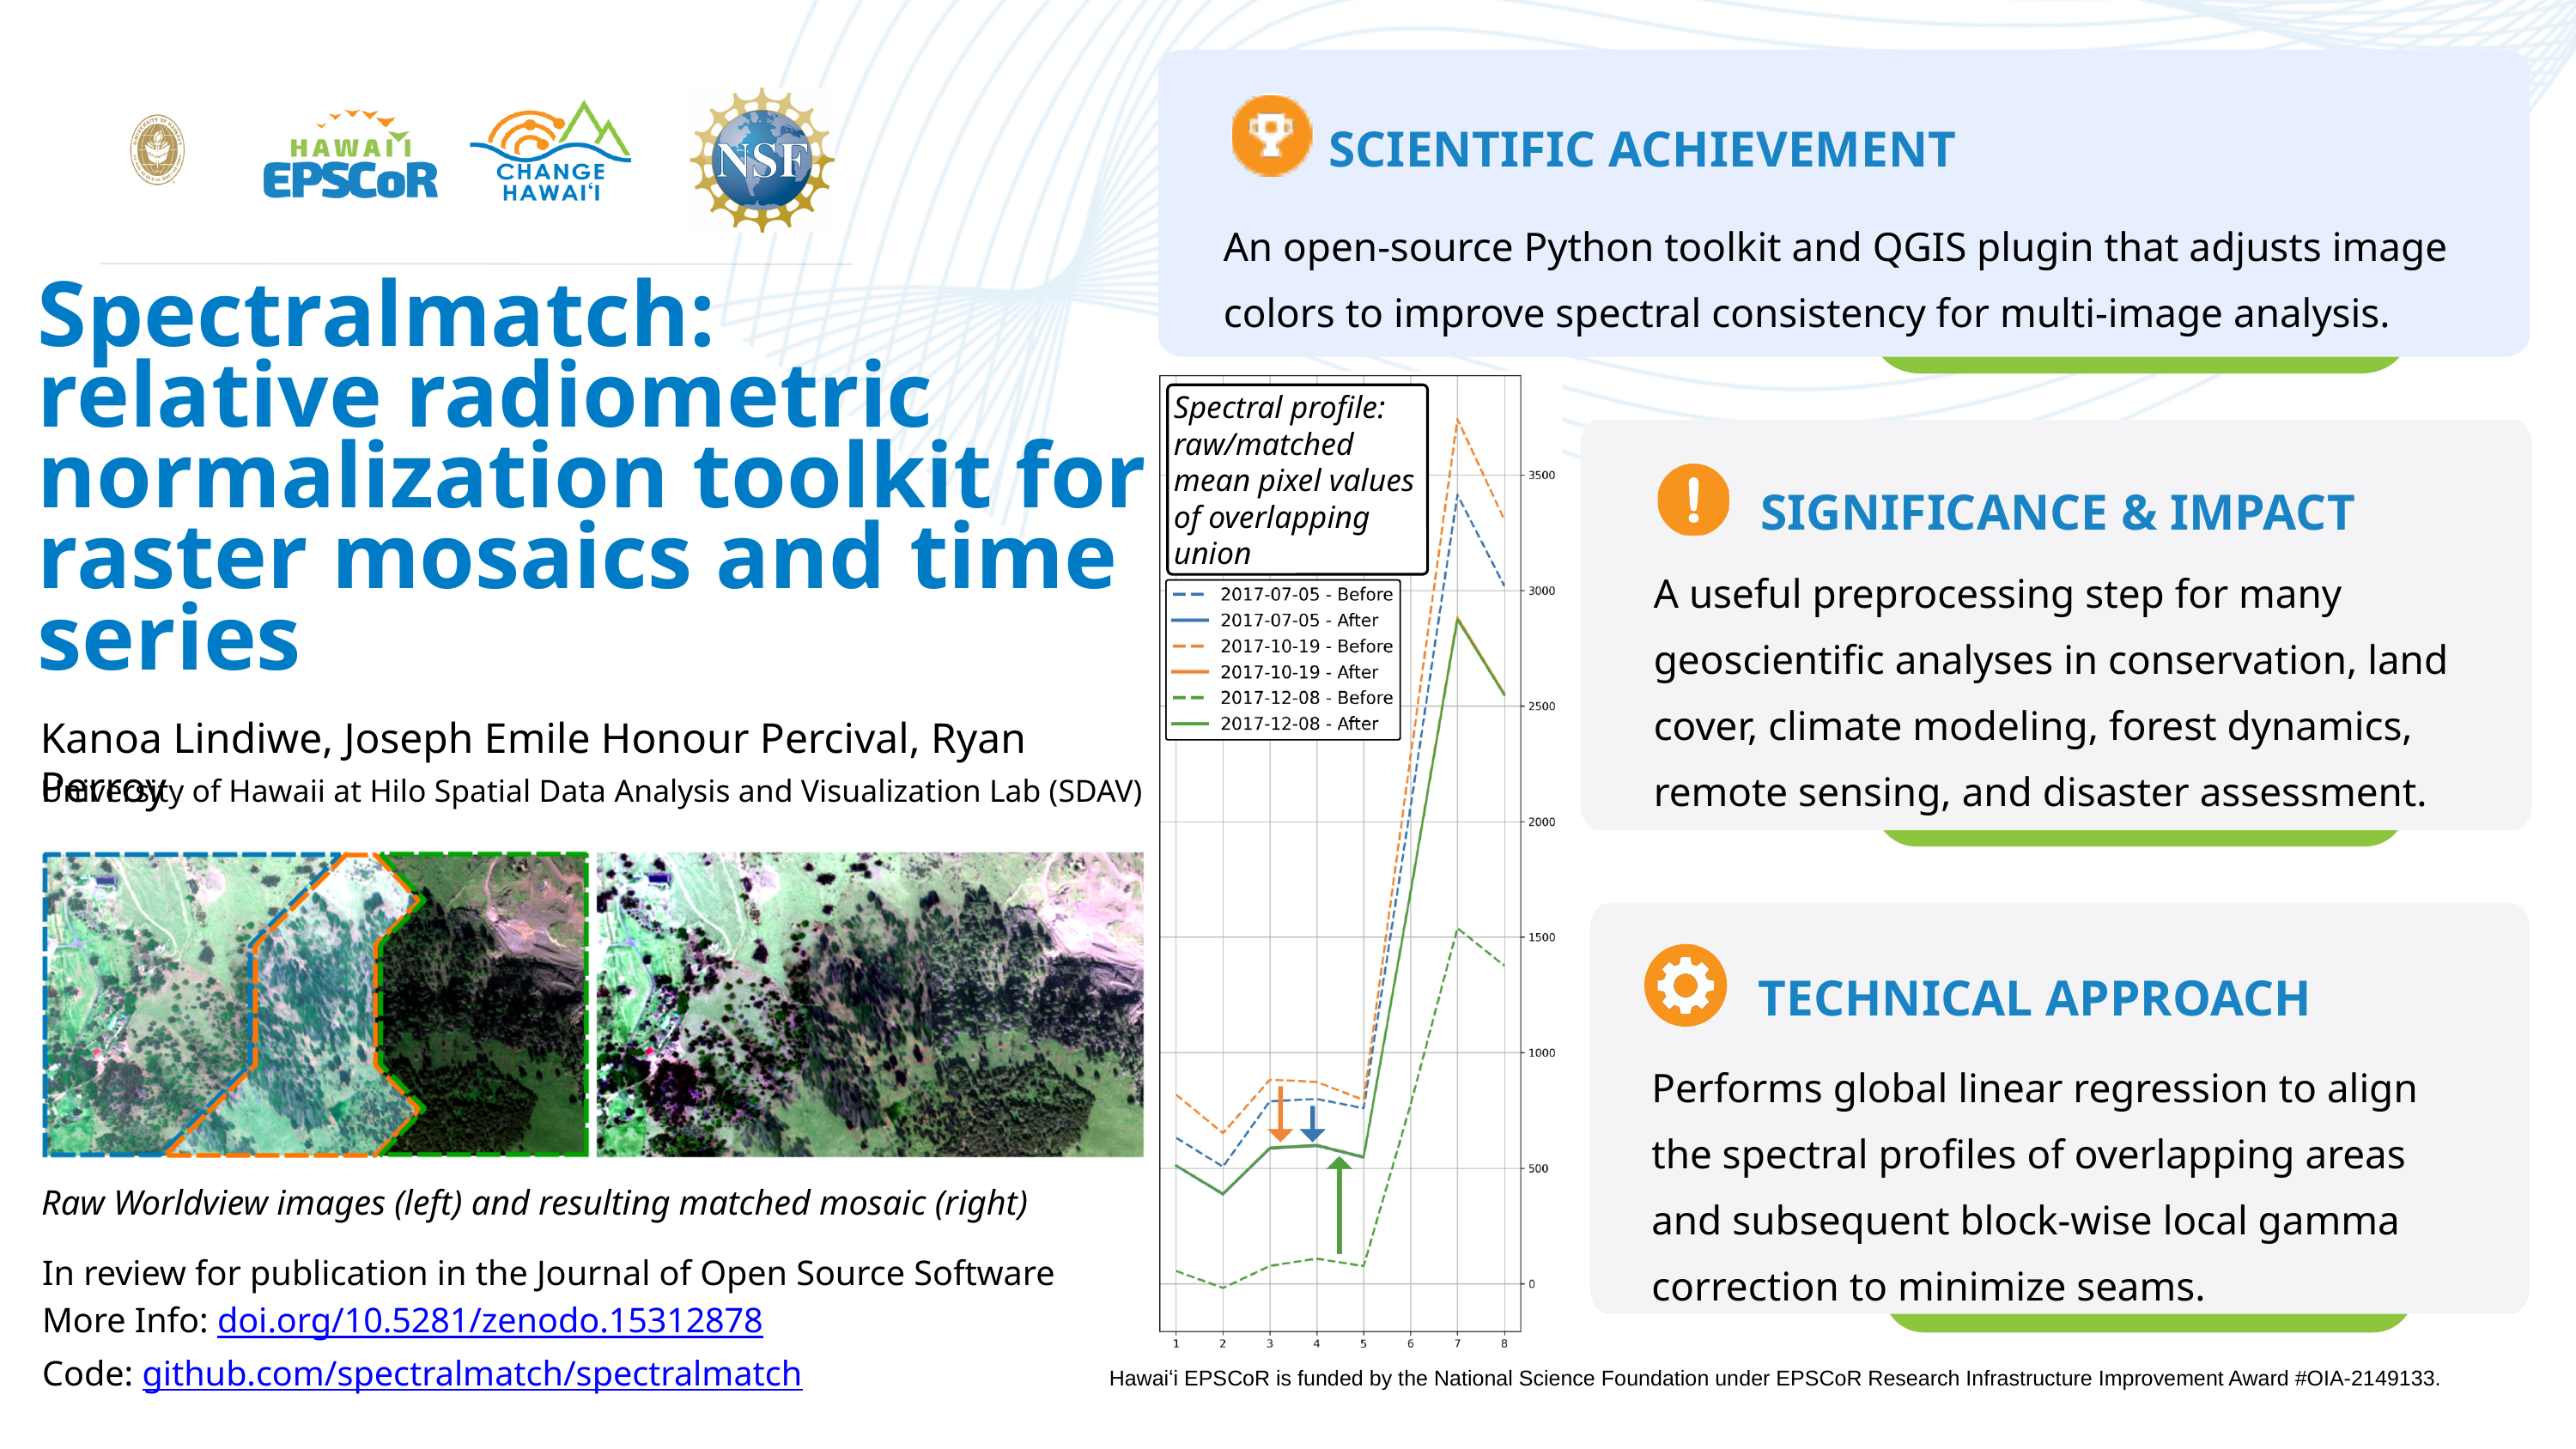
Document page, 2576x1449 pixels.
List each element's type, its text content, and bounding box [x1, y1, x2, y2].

text_box [1580, 420, 2532, 847]
text_box A useful preprocessing step for many geoscientific analyses in conservation, land cover, climate modeling, forest dynamics, remote sensing, and disaster assessment. [1653, 549, 2464, 815]
text_box [1157, 49, 2530, 374]
text_box Raw Worldview images (left) and resulting matched mosaic (right) [41, 1164, 1150, 1222]
text_box Kanoa Lindiwe, Joseph Emile Honour Percival, Ryan Perroy [39, 712, 1157, 811]
text_box In review for publication in the Journal of Open Source Software More Info: doi.org/10.5281/zenodo.15312878 Code: github.com/spectralmatch/spectralmatch [42, 1245, 1100, 1398]
text_box Spectralmatch: relative radiometric normalization toolkit for raster mosaics and time series [37, 281, 1154, 687]
text_box TECHNICAL APPROACH [1758, 955, 2439, 1026]
text_box [690, 88, 835, 233]
text_box SIGNIFICANCE & IMPACT [1760, 470, 2442, 540]
text_box SCIENTIFIC ACHIEVEMENT [1328, 106, 2010, 177]
text_box [252, 64, 647, 238]
text_box [82, 76, 233, 226]
text_box [1589, 902, 2530, 1333]
picture [25, 371, 1563, 1354]
text_box An open-source Python toolkit and QGIS plugin that adjusts image colors to improve spectral consistency for multi-image analysis. [1223, 203, 2461, 336]
text_box Performs global linear regression to align the spectral profiles of overlapping areas and subsequent block-wise local gamma correction to minimize seams. [1651, 1045, 2462, 1309]
text_box [1167, 385, 1428, 575]
text_box Spectral profile: raw/matched mean pixel values of overlapping union [1173, 387, 1428, 571]
